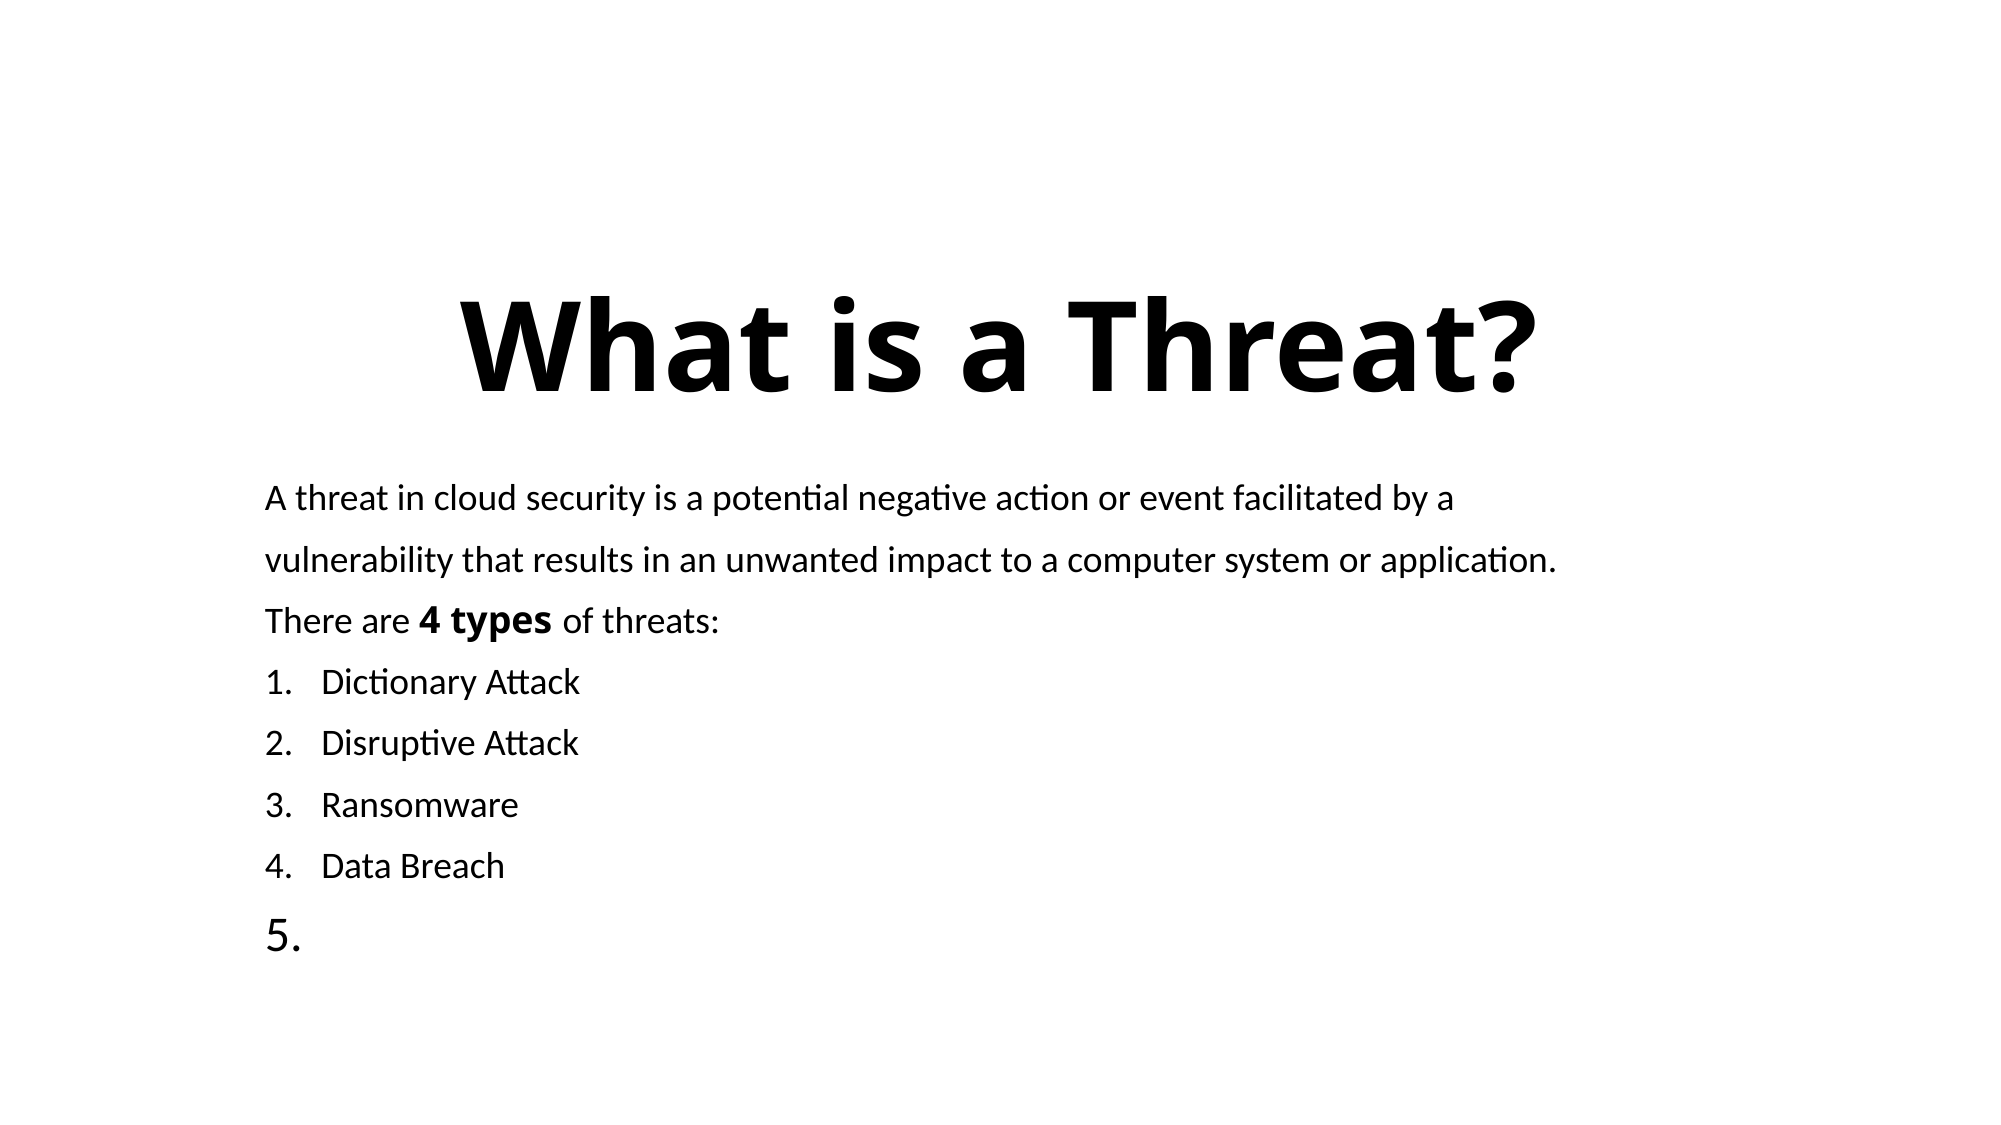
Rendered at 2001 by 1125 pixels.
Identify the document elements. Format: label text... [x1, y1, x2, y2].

title What is a Threat? [249, 184, 1750, 470]
subtitle A threat in cloud security is a potential negative action or event facilitated by a vulnerability that results in an unwanted impact to a computer system or application. There are 4 types of threats: Dictionary Attack Disruptive Attack Ransomware Data Breach [249, 470, 1750, 1030]
